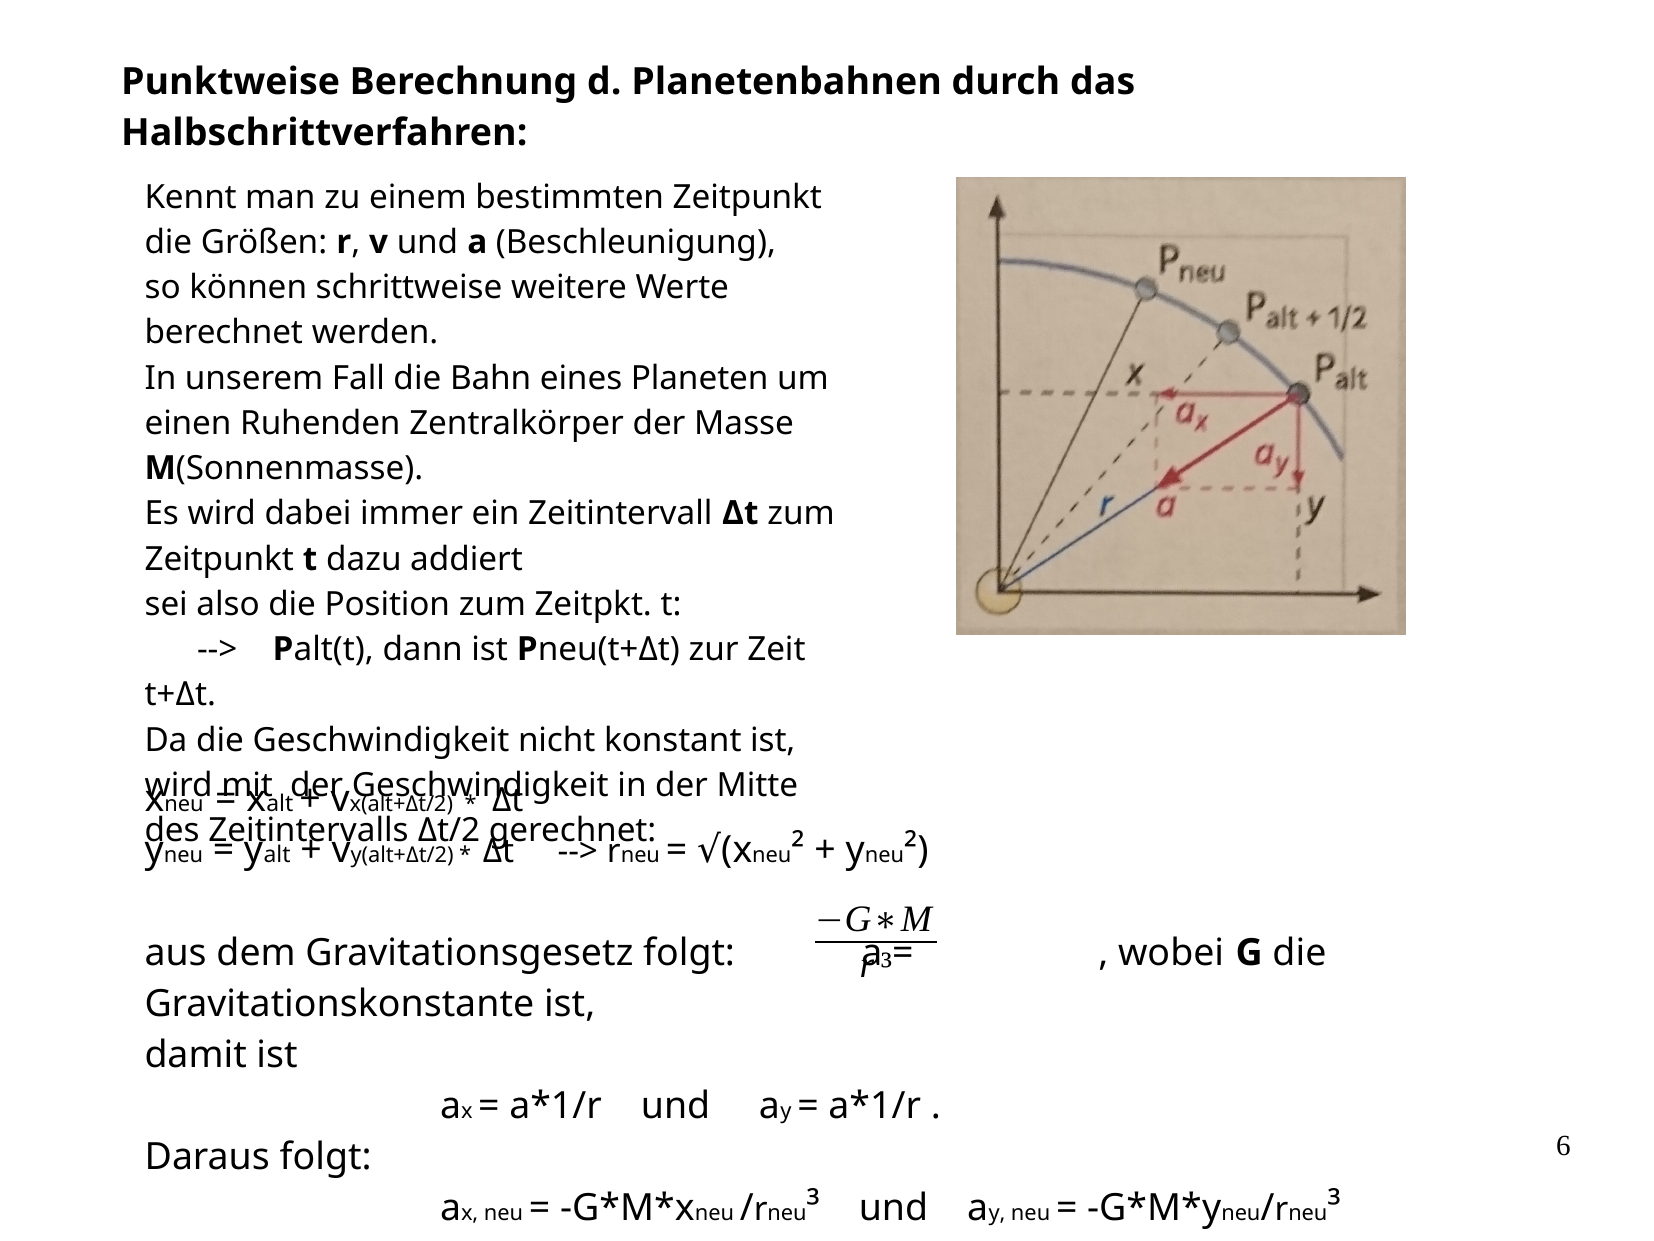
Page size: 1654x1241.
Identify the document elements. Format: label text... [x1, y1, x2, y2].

text_box xneu = xalt + vx(alt+Δt/2) * Δt yneu = yalt + vy(alt+Δt/2) * Δt --> rneu = √(xneu² + yneu²) aus dem Gravitationsgesetz folgt: a = , wobei G die Gravitationskonstante ist, damit ist ax = a*1/r und ay = a*1/r . Daraus folgt: ax, neu = -G*M*xneu /rneu³ und ay, neu = -G*M*yneu/rneu³ [129, 764, 1630, 1158]
picture [956, 177, 1406, 635]
text_box Punktweise Berechnung d. Planetenbahnen durch das Halbschrittverfahren: [106, 47, 1406, 119]
chart [807, 897, 945, 987]
text_box Kennt man zu einem bestimmten Zeitpunkt die Größen: r, v und a (Beschleunigung), so können schrittweise weitere Werte berechnet werden. In unserem Fall die Bahn eines Planeten um einen Ruhenden Zentralkörper der Masse M(Sonnenmasse). Es wird dabei immer ein Zeitintervall Δt zum Zeitpunkt t dazu addiert sei also die Position zum Zeitpkt. t: --> Palt(t), dann ist Pneu(t+Δt) zur Zeit t+Δt. Da die Geschwindigkeit nicht konstant ist, wird mit der Geschwindigkeit in der Mitte des Zeitintervalls Δt/2 gerechnet: [129, 165, 863, 764]
